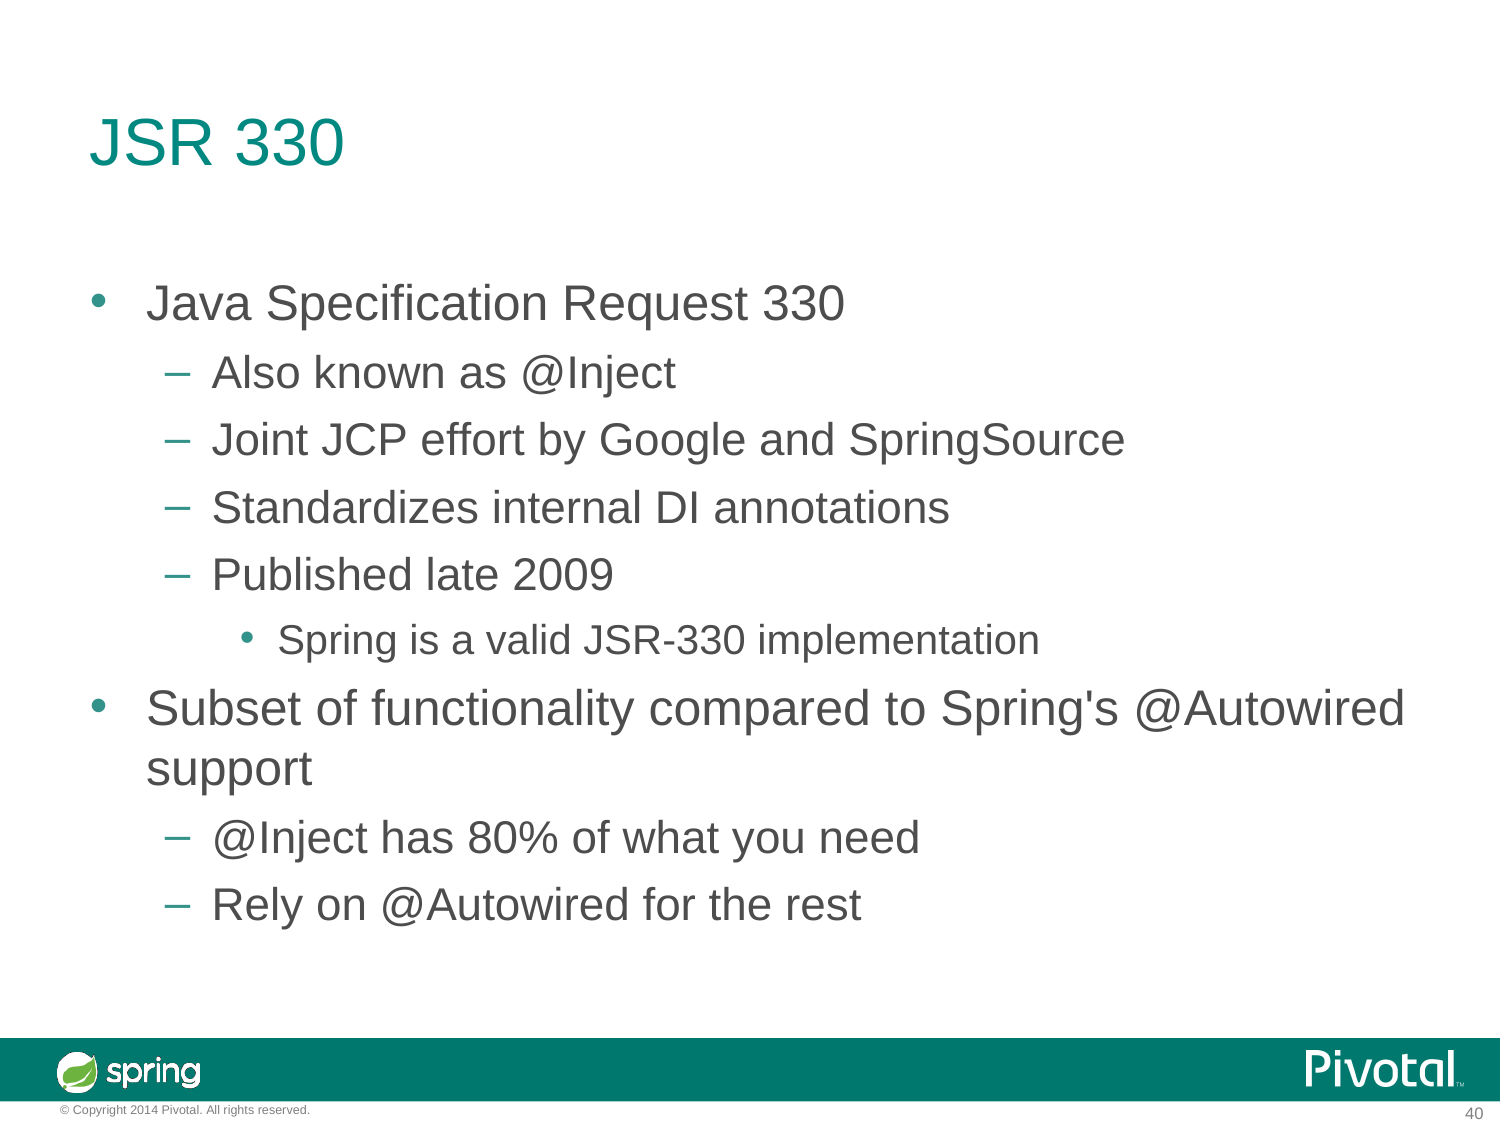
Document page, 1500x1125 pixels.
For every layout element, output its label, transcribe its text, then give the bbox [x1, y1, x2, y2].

title JSR 330 [75, 45, 1426, 233]
list Java Specification Request 330 Also known as @Inject Joint JCP effort by Google and SpringSource Standardizes internal DI annotations Published late 2009 Spring is a valid JSR-330 implementation Subset of functionality compared to Spring's @Autowired support @Inject has 80% of what you need Rely on @Autowired for the rest [75, 262, 1426, 1083]
picture [32, 1041, 210, 1103]
picture [1306, 1050, 1464, 1087]
